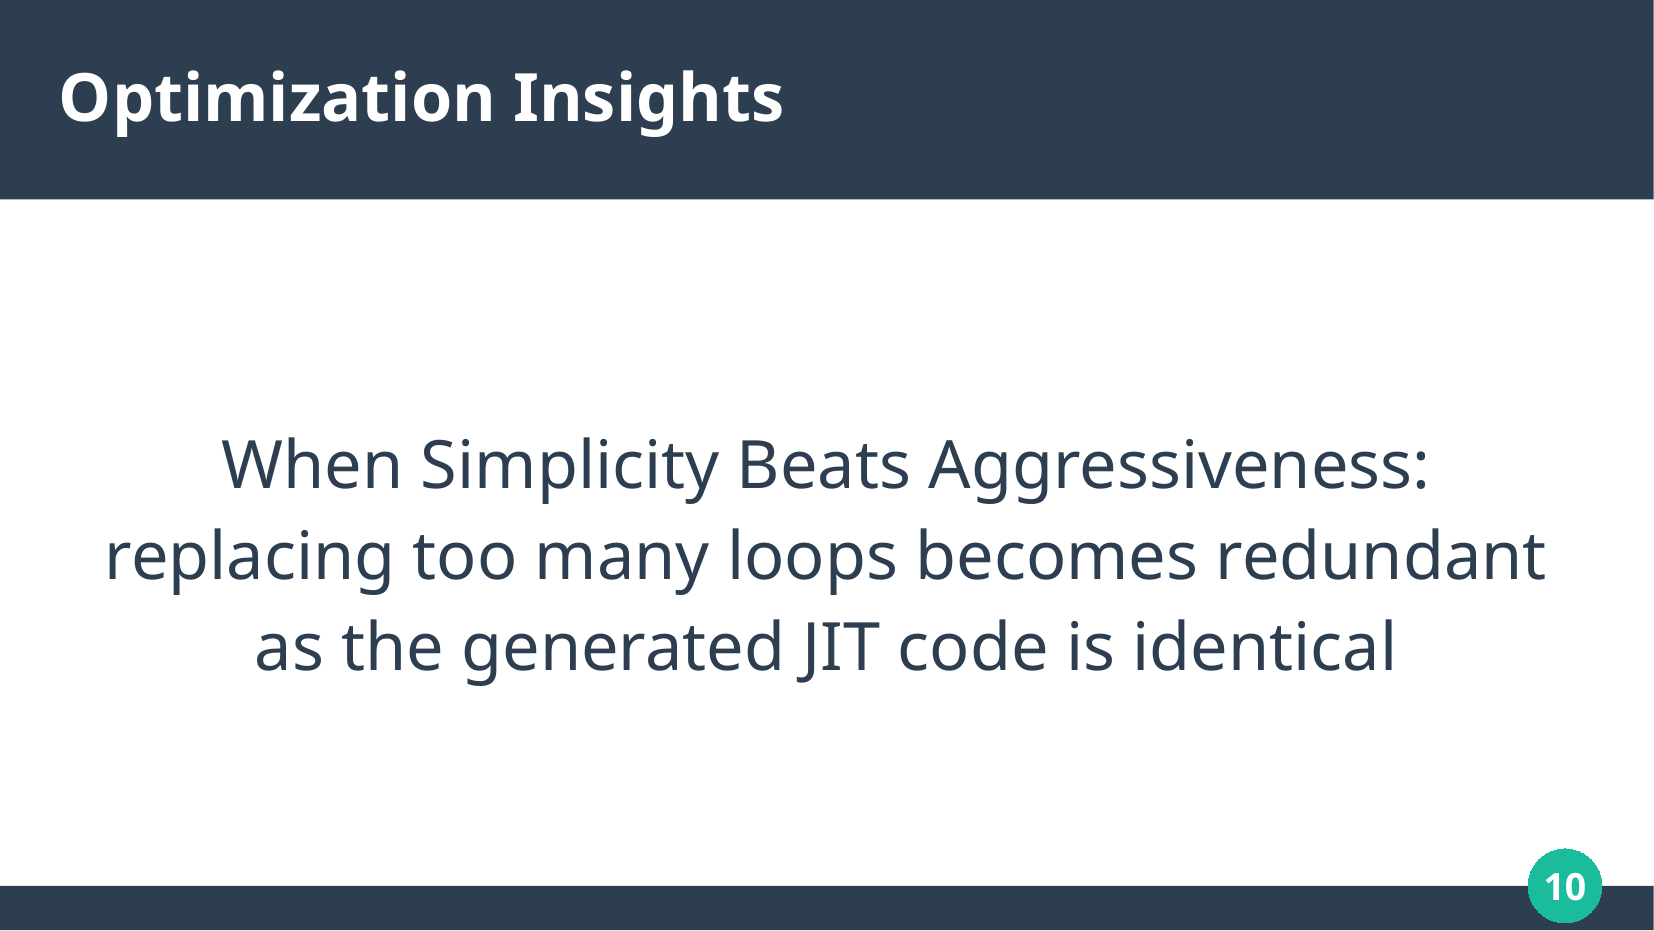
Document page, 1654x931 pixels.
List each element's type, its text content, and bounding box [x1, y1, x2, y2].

title Optimization Insights [59, 37, 1595, 155]
subtitle When Simplicity Beats Aggressiveness: replacing too many loops becomes redundant as the generated JIT code is identical [59, 243, 1595, 864]
